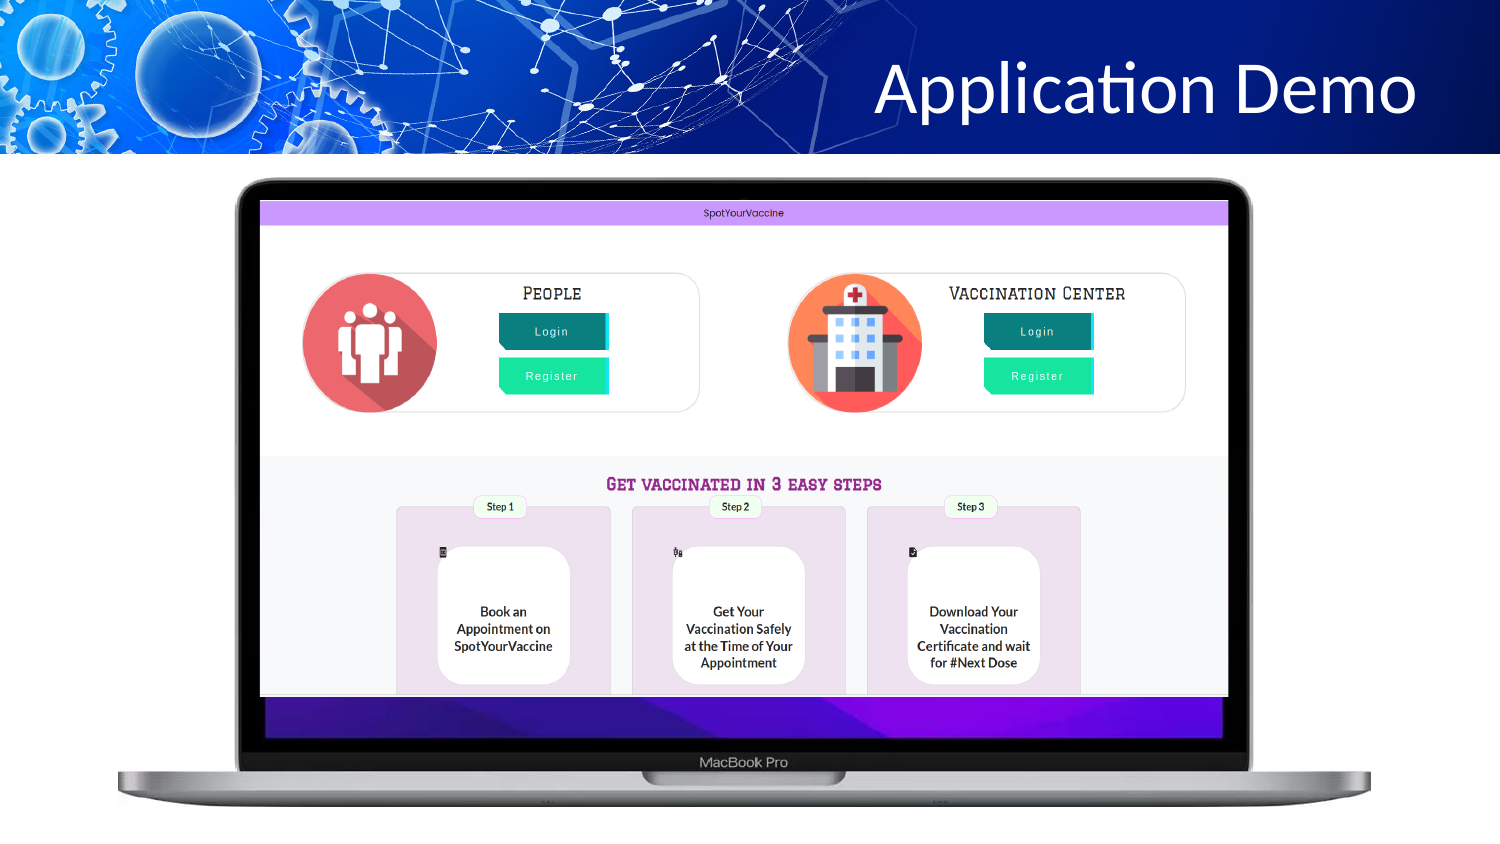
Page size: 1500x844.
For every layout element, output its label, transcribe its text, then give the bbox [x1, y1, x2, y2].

title Application Demo [78, 21, 1434, 147]
picture [0, 0, 1500, 844]
